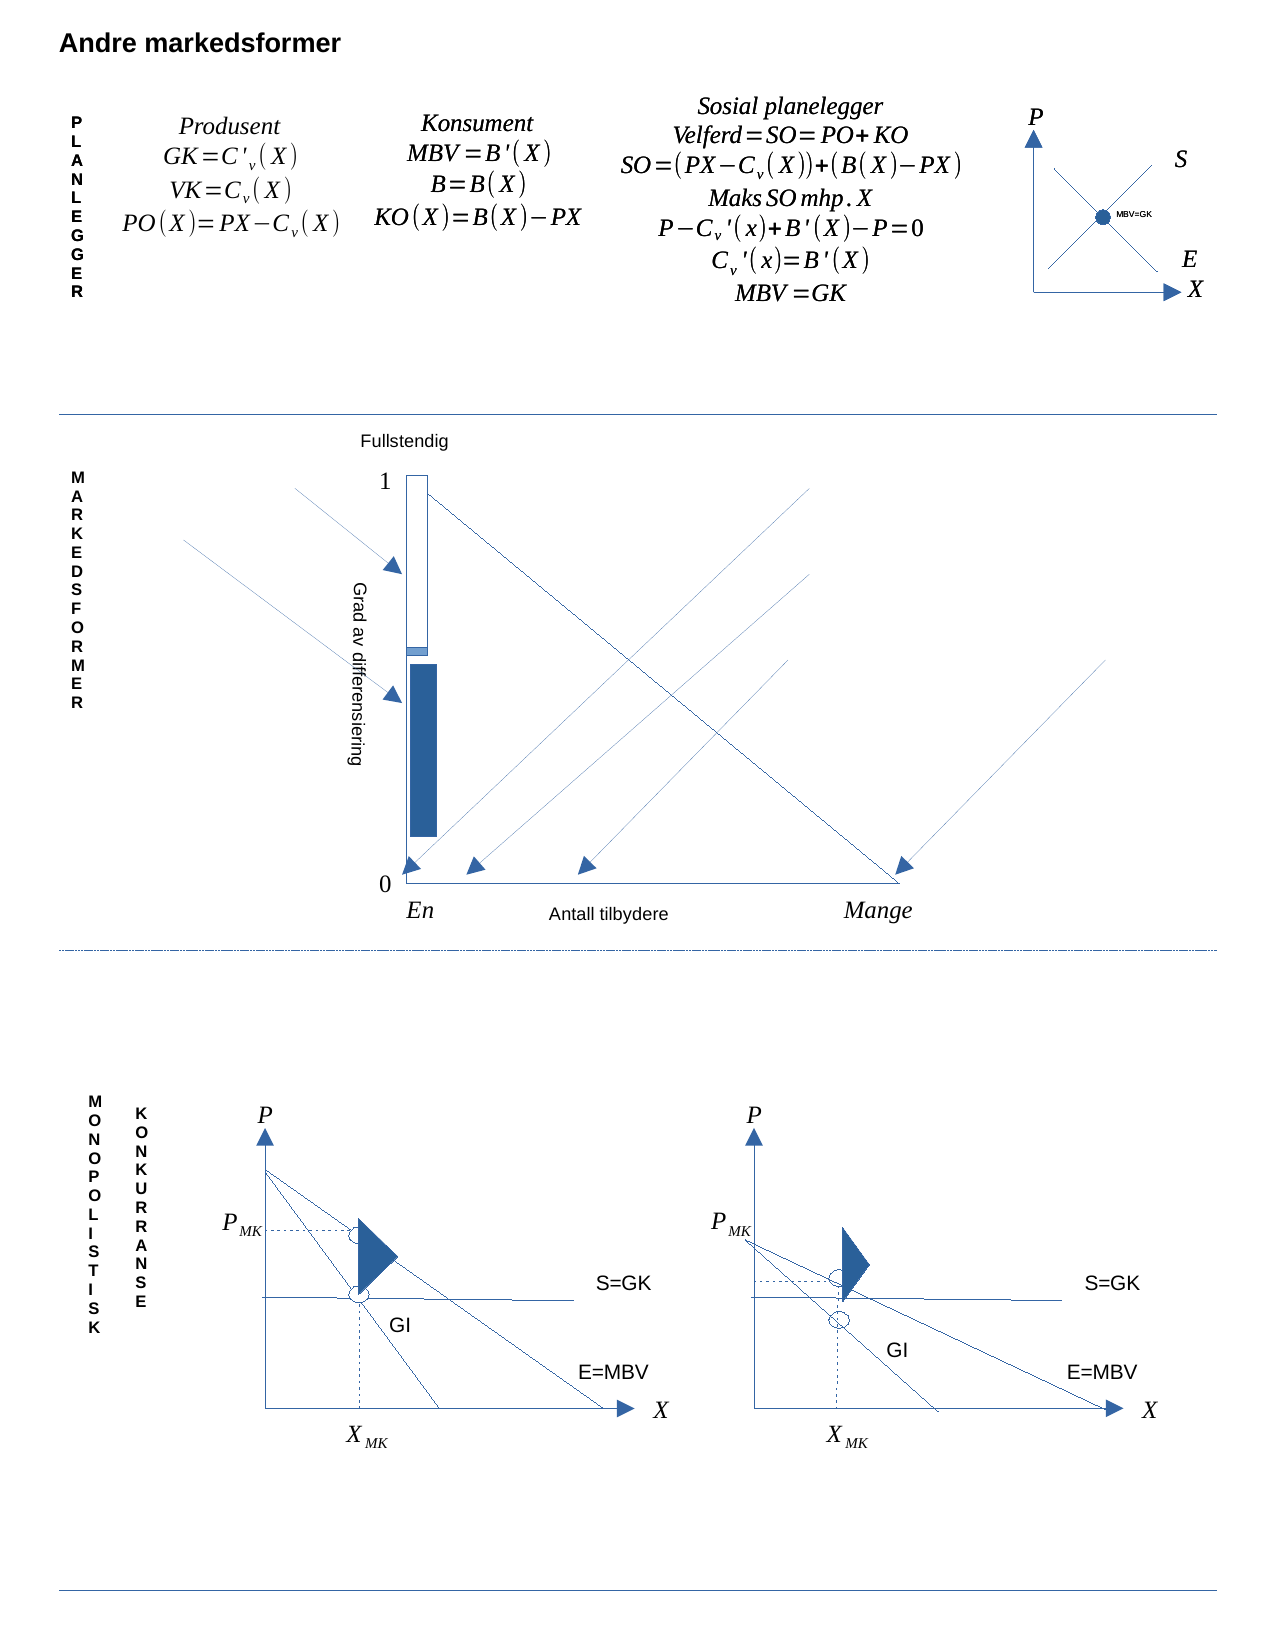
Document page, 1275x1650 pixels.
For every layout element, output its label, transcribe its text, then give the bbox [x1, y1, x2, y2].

text_box Grad av differensiering [332, 654, 377, 796]
text_box [702, 1160, 746, 1263]
text_box [348, 1218, 398, 1303]
text_box Antall tilbydere [534, 896, 697, 939]
text_box MBV=GK [1101, 202, 1197, 238]
chart [818, 1420, 876, 1452]
chart [366, 109, 590, 233]
text_box GI [374, 1305, 470, 1368]
chart [372, 871, 440, 925]
text_box [828, 1227, 870, 1302]
chart [249, 1101, 280, 1130]
text_box GI [871, 1331, 967, 1393]
chart [835, 896, 920, 925]
chart [1134, 1415, 1166, 1425]
text_box M O N O P O L I S T I S K [73, 1085, 137, 1462]
text_box [410, 664, 437, 837]
chart [119, 112, 346, 241]
text_box Andre markedsformer [44, 20, 473, 87]
chart [214, 1208, 269, 1240]
text_box [213, 1161, 257, 1264]
text_box E=MBV [563, 1353, 709, 1415]
text_box [1095, 210, 1101, 225]
chart [1168, 145, 1195, 174]
chart [645, 1415, 678, 1425]
text_box Fullstendig [345, 424, 477, 467]
text_box [828, 1311, 850, 1329]
chart [614, 92, 968, 307]
chart [738, 1101, 769, 1130]
text_box Grad av differensiering [334, 566, 379, 683]
text_box S=GK [1069, 1264, 1194, 1326]
text_box K O N K U R R A N S E [120, 1096, 183, 1419]
chart [1180, 275, 1212, 304]
text_box E=MBV [1052, 1353, 1198, 1415]
chart [338, 1420, 396, 1452]
text_box [406, 475, 428, 656]
chart [1174, 245, 1205, 274]
chart [1020, 103, 1050, 132]
text_box M A R K E D S F O R M E R [56, 460, 120, 838]
chart [703, 1207, 758, 1240]
text_box S=GK [581, 1264, 706, 1326]
text_box P L A N L E G G E R [56, 106, 119, 401]
chart [372, 467, 398, 496]
